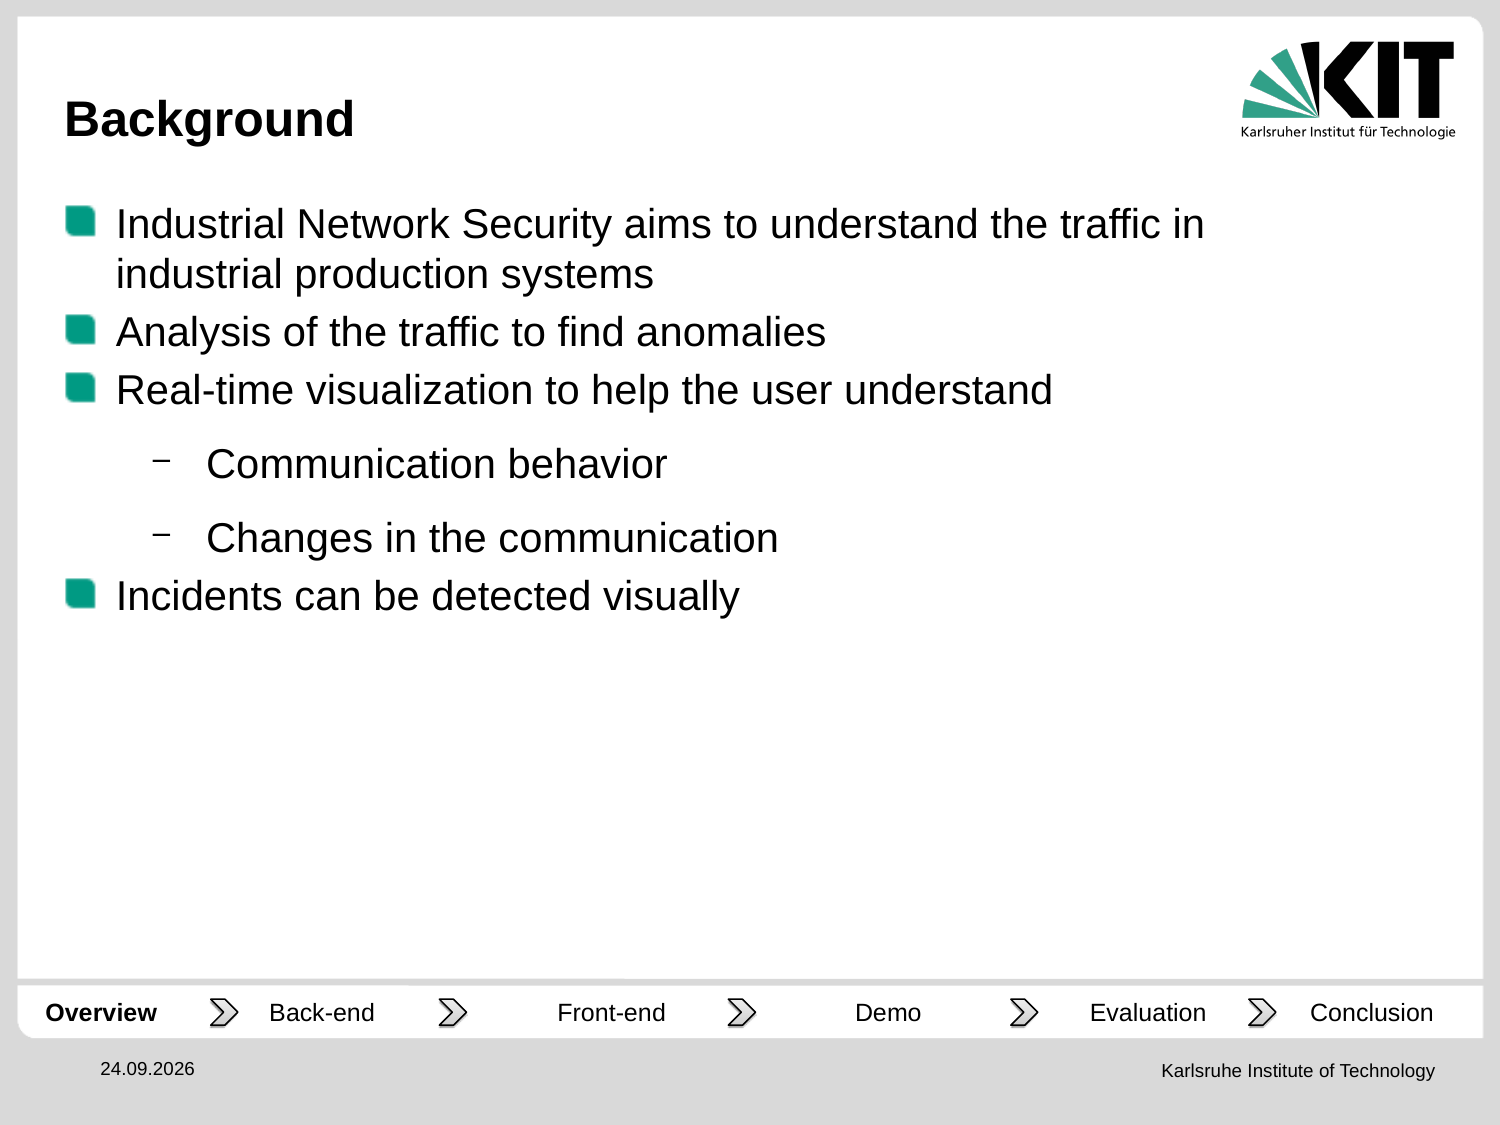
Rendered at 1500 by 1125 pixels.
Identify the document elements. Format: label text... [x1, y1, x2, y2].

text_box Back-end [254, 989, 418, 1035]
text_box Overview [30, 989, 194, 1035]
text_box [439, 999, 467, 1026]
text_box Evaluation [1074, 989, 1222, 1035]
text_box Front-end [542, 989, 682, 1035]
text_box [1010, 999, 1038, 1026]
slide_number 13.04.2019 [100, 1057, 272, 1117]
text_box Conclusion [1295, 989, 1500, 1035]
text_box Demo [840, 989, 937, 1035]
text_box [1248, 999, 1276, 1026]
list Industrial Network Security aims to understand the traffic in industrial production systems Analysis of the traffic to find anomalies Real-time visualization to help the user understand Communication behavior Changes in the communication Incidents can be detected visually [64, 196, 1436, 966]
text_box [210, 999, 238, 1026]
picture [0, 0, 1500, 1125]
title Background [64, 54, 1198, 147]
text_box [728, 999, 756, 1026]
